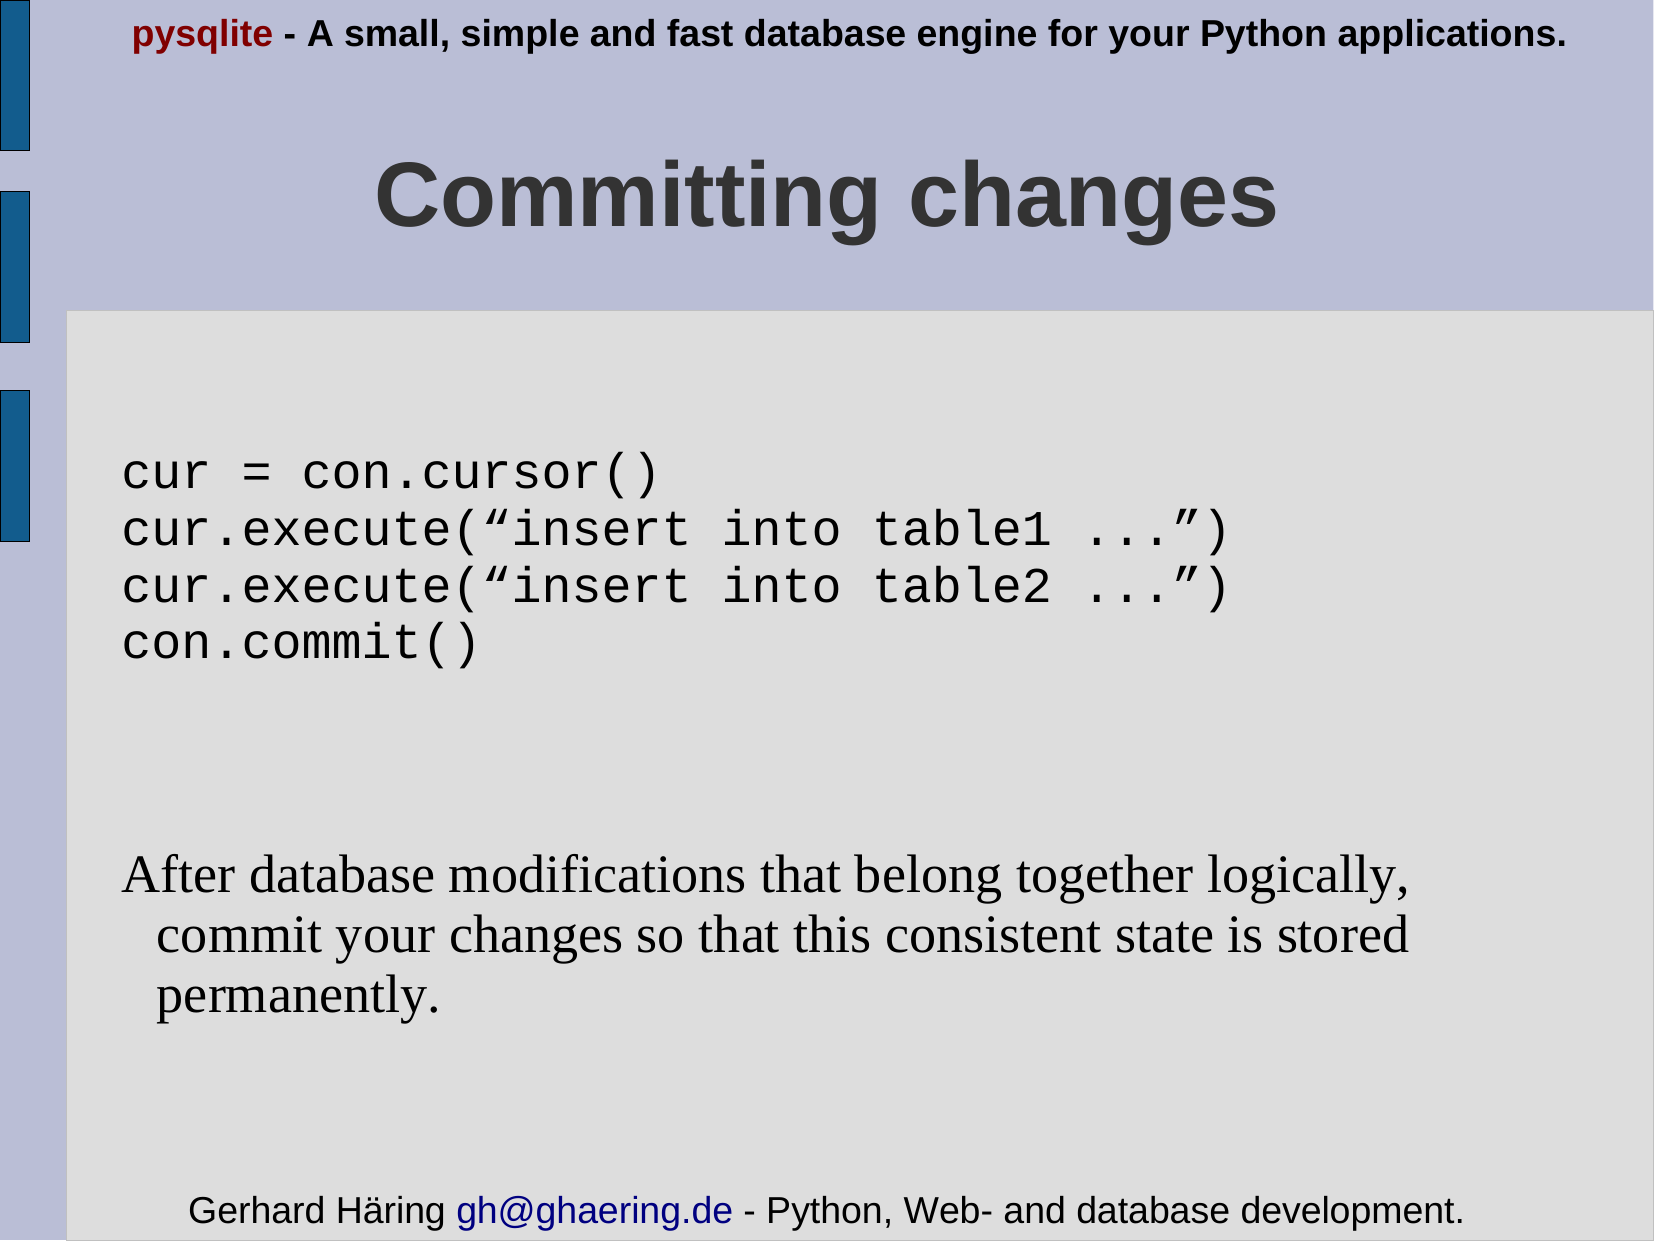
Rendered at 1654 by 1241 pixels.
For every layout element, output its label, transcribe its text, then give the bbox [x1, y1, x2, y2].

subtitle cur = con.cursor() cur.execute(“insert into table1 ...”) cur.execute(“insert into table2 ...”) con.commit() After database modifications that belong together logically, commit your changes so that this consistent state is stored permanently. [121, 344, 1534, 1127]
title Committing changes [121, 91, 1534, 299]
